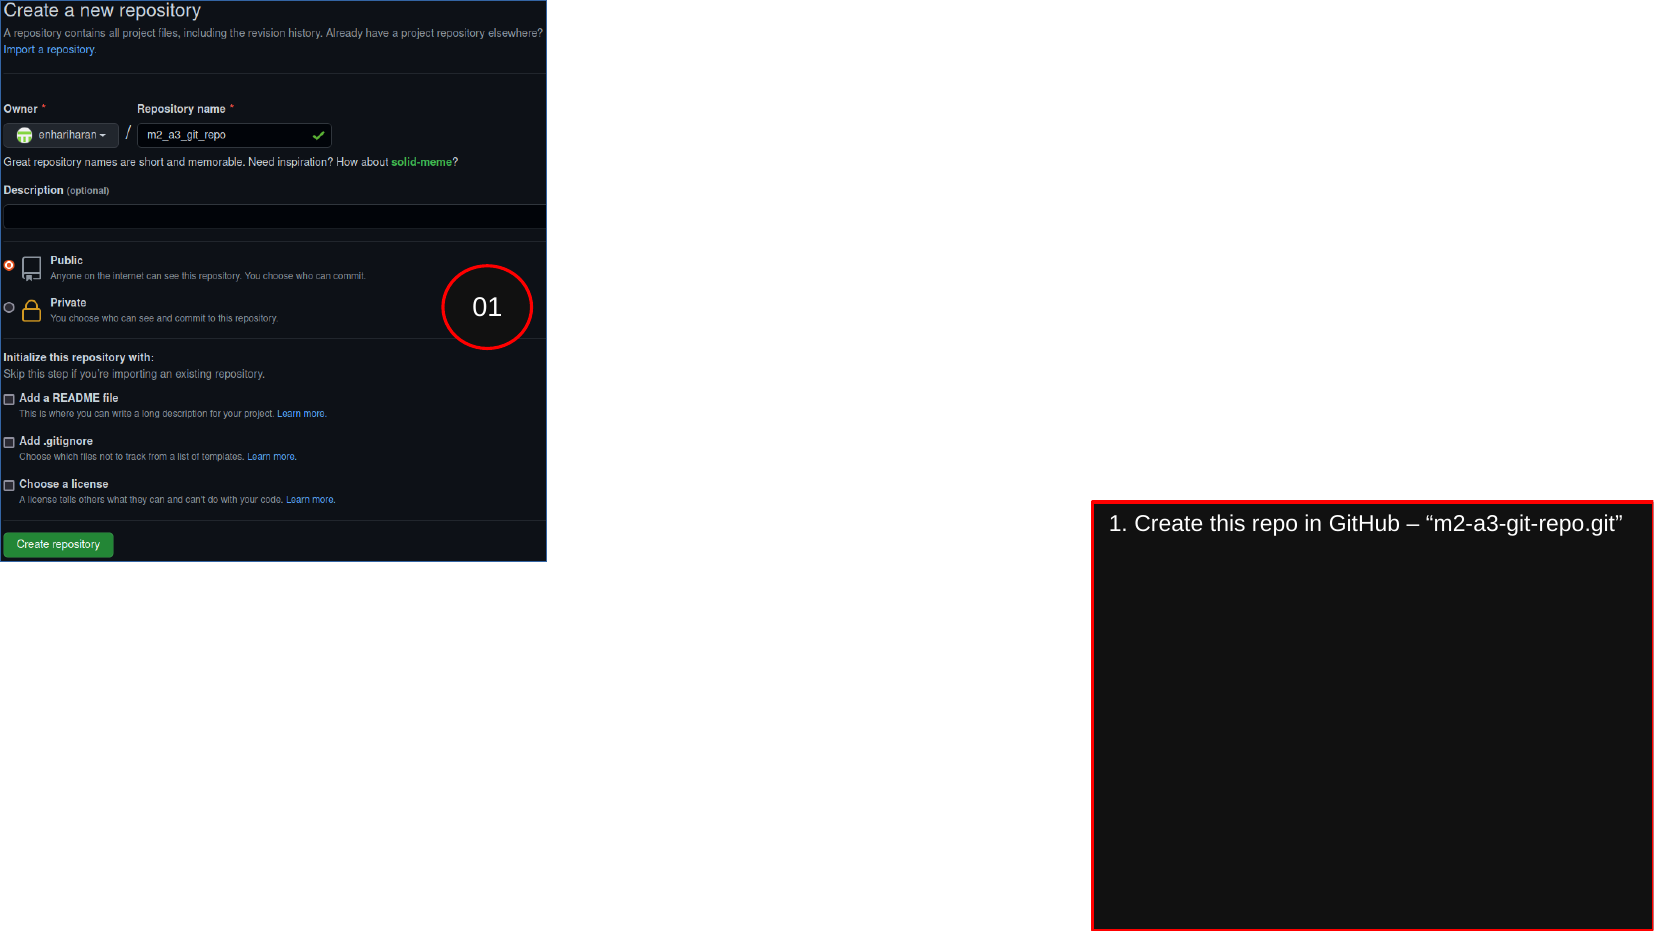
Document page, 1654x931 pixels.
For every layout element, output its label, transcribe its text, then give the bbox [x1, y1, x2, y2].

text_box 1. Create this repo in GitHub – “m2-a3-git-repo.git” [1092, 501, 1654, 931]
picture [0, 0, 547, 562]
text_box 01 [442, 265, 532, 349]
